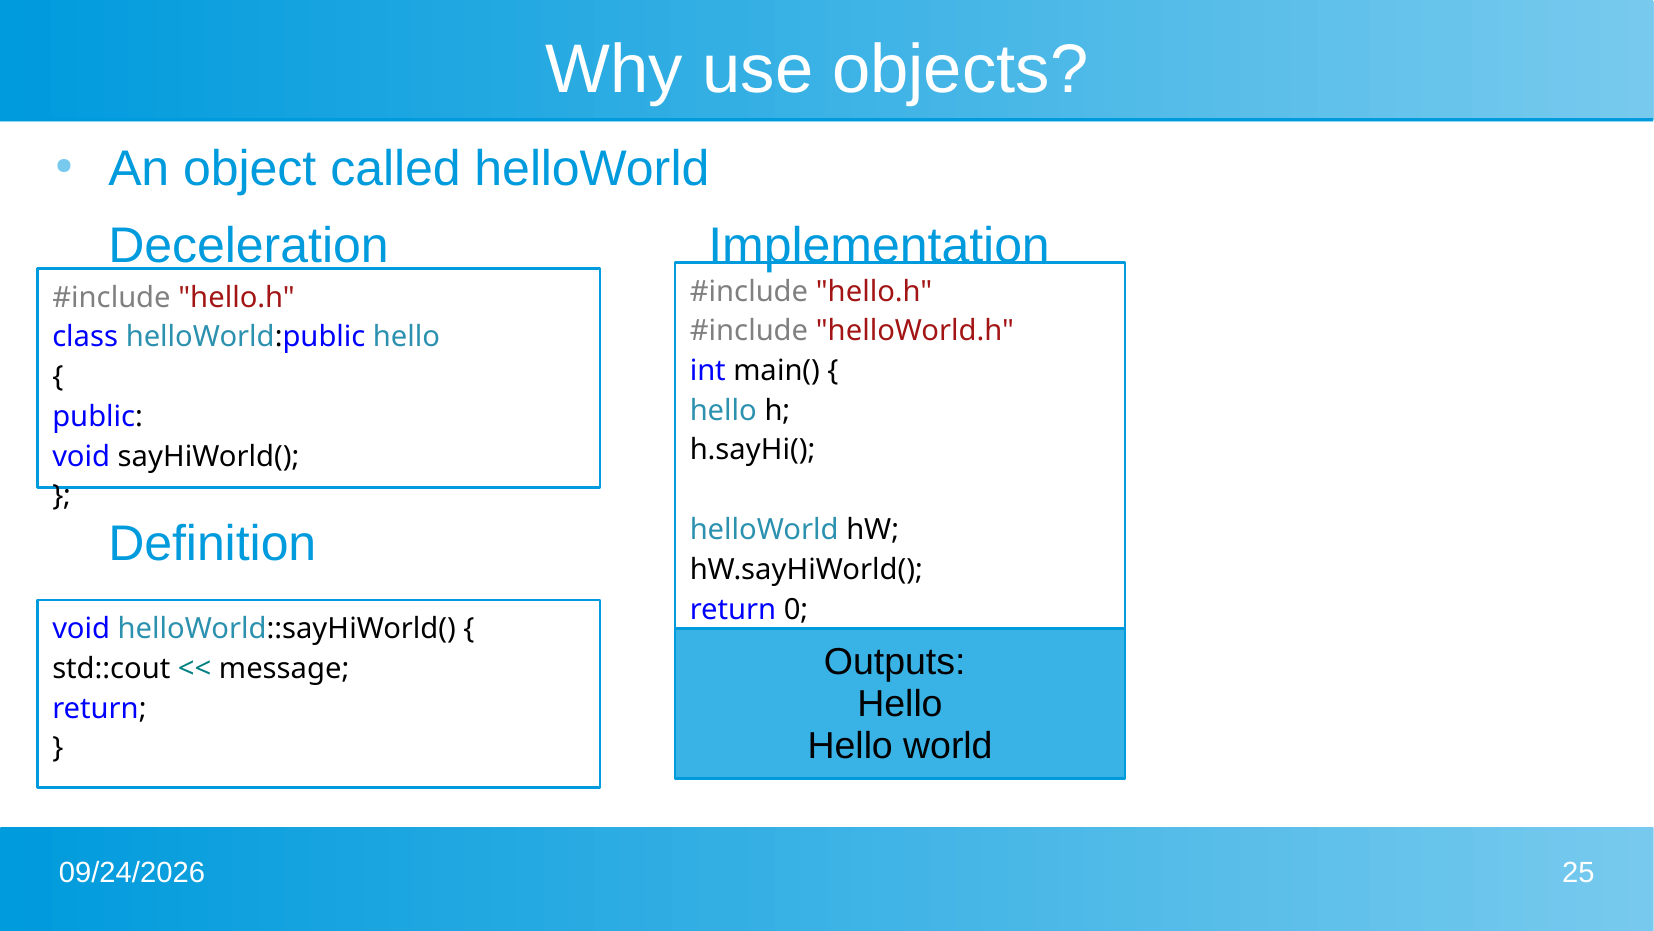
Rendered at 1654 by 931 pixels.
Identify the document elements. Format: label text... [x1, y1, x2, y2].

title Why use objects? [59, 29, 1595, 108]
list An object called helloWorld Deceleration Implementation [37, 139, 1573, 188]
list Definition [37, 514, 674, 563]
text_box #include "hello.h" #include "helloWorld.h" int main() { hello h; h.sayHi(); helloWorld hW; hW.sayHiWorld(); return 0; } [675, 262, 1126, 628]
text_box void helloWorld::sayHiWorld() { std::cout << message; return; } [37, 600, 601, 788]
text_box Outputs: Hello Hello world [675, 628, 1126, 779]
text_box #include "hello.h" class helloWorld:public hello { public: void sayHiWorld(); }; [37, 268, 601, 488]
